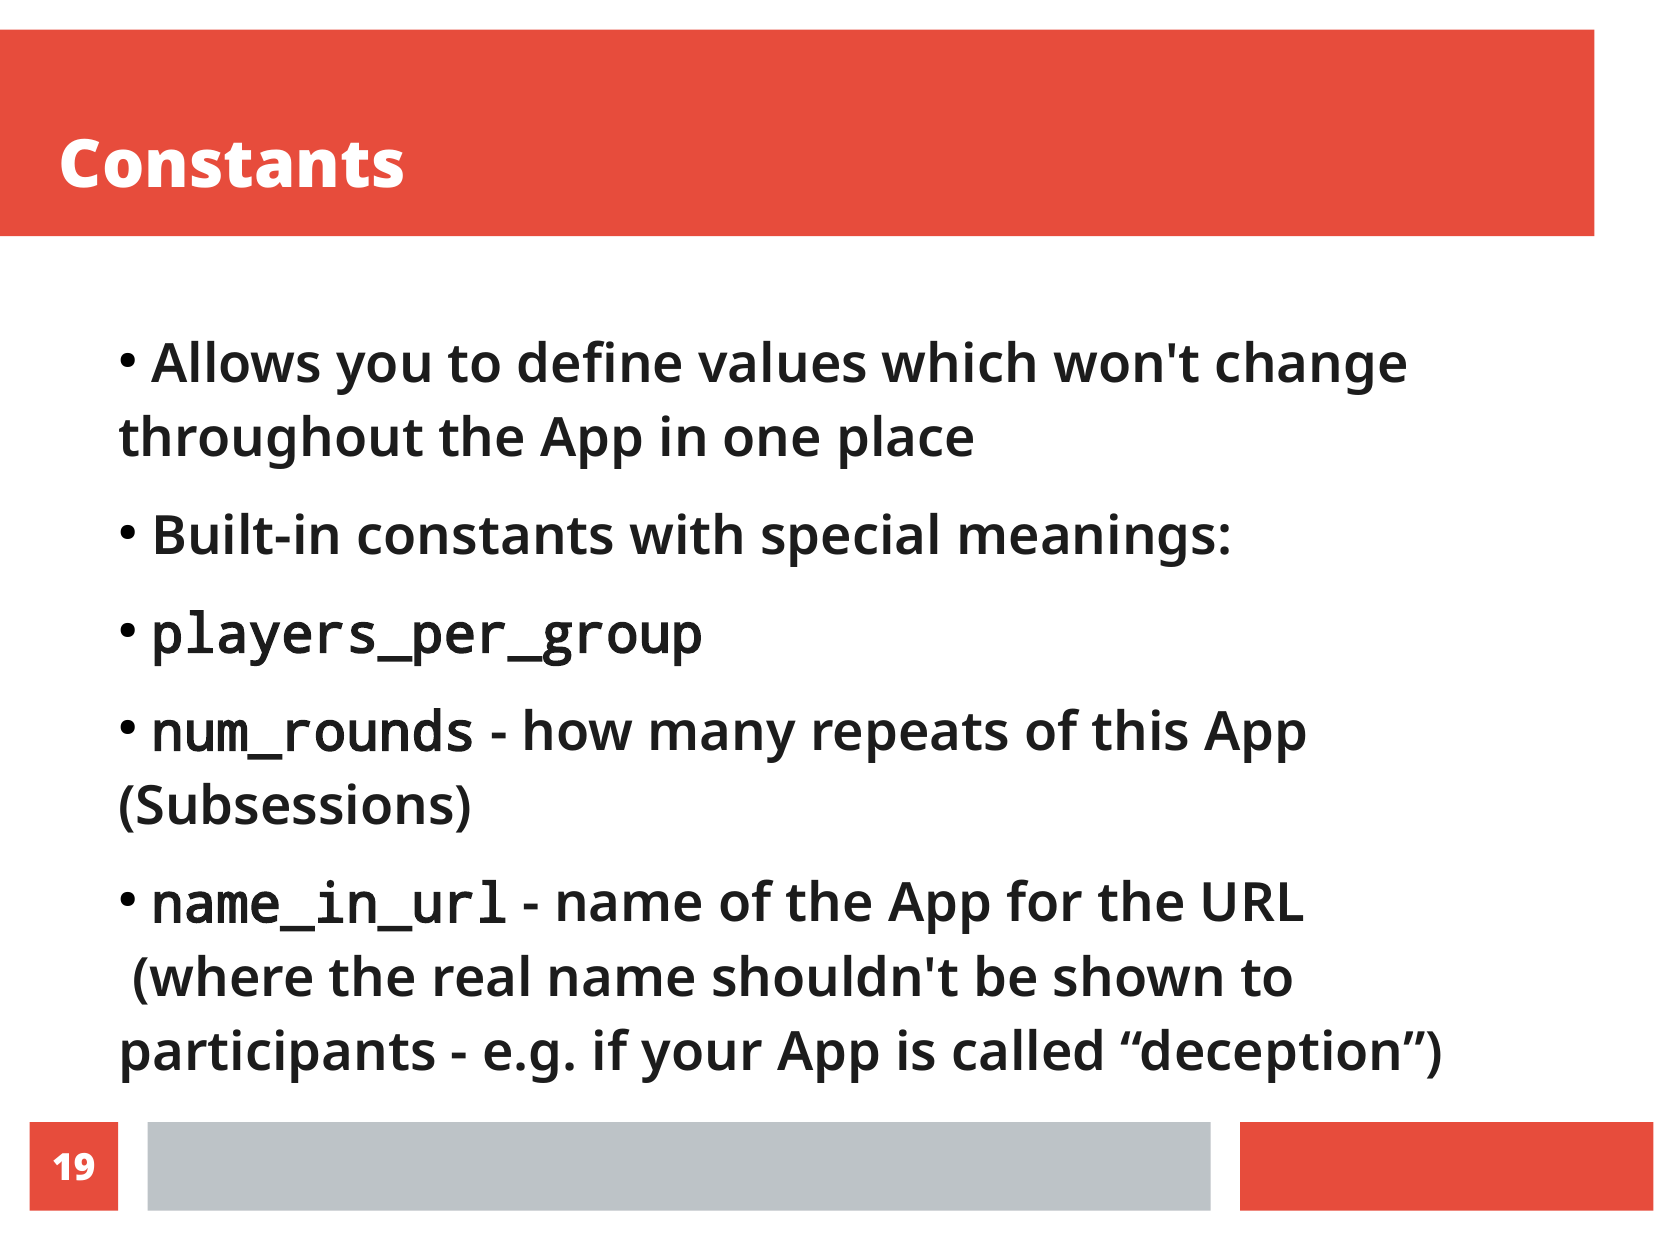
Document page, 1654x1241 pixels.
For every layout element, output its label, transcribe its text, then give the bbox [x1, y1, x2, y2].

list Allows you to define values which won't change throughout the App in one place Built-in constants with special meanings: players_per_group num_rounds - how many repeats of this App (Subsessions) name_in_url - name of the App for the URL (where the real name shouldn't be shown to participants - e.g. if your App is called “deception”) [59, 324, 1565, 1093]
title Constants [59, 59, 1595, 207]
